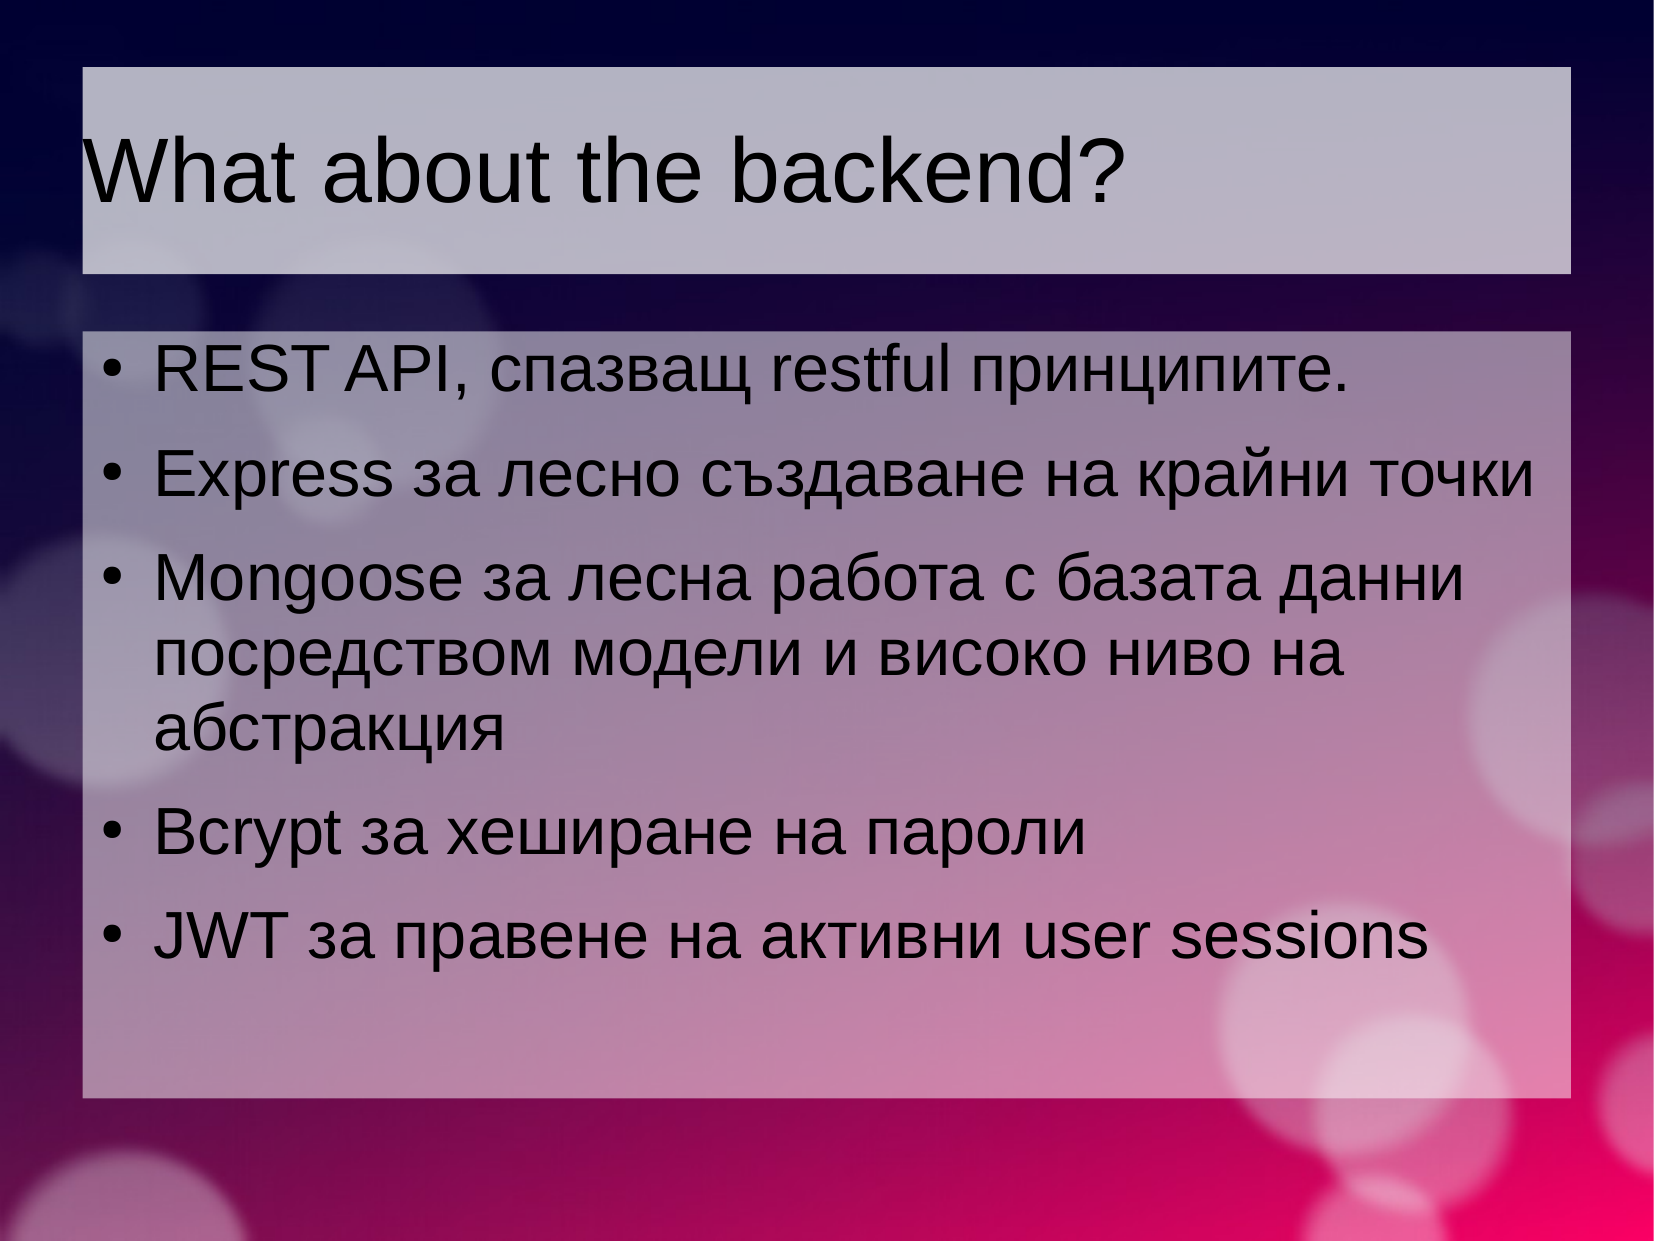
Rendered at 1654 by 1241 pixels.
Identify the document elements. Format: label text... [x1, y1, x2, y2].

title What about the backend? [82, 67, 1571, 275]
picture [0, 0, 1654, 1241]
list REST API, спазващ restful принципите. Express за лесно създаване на крайни точки Mongoose за лесна работа с базата данни посредством модели и високо ниво на абстракция Bcrypt за хеширане на пароли JWT за правене на активни user sessions [82, 331, 1571, 1099]
